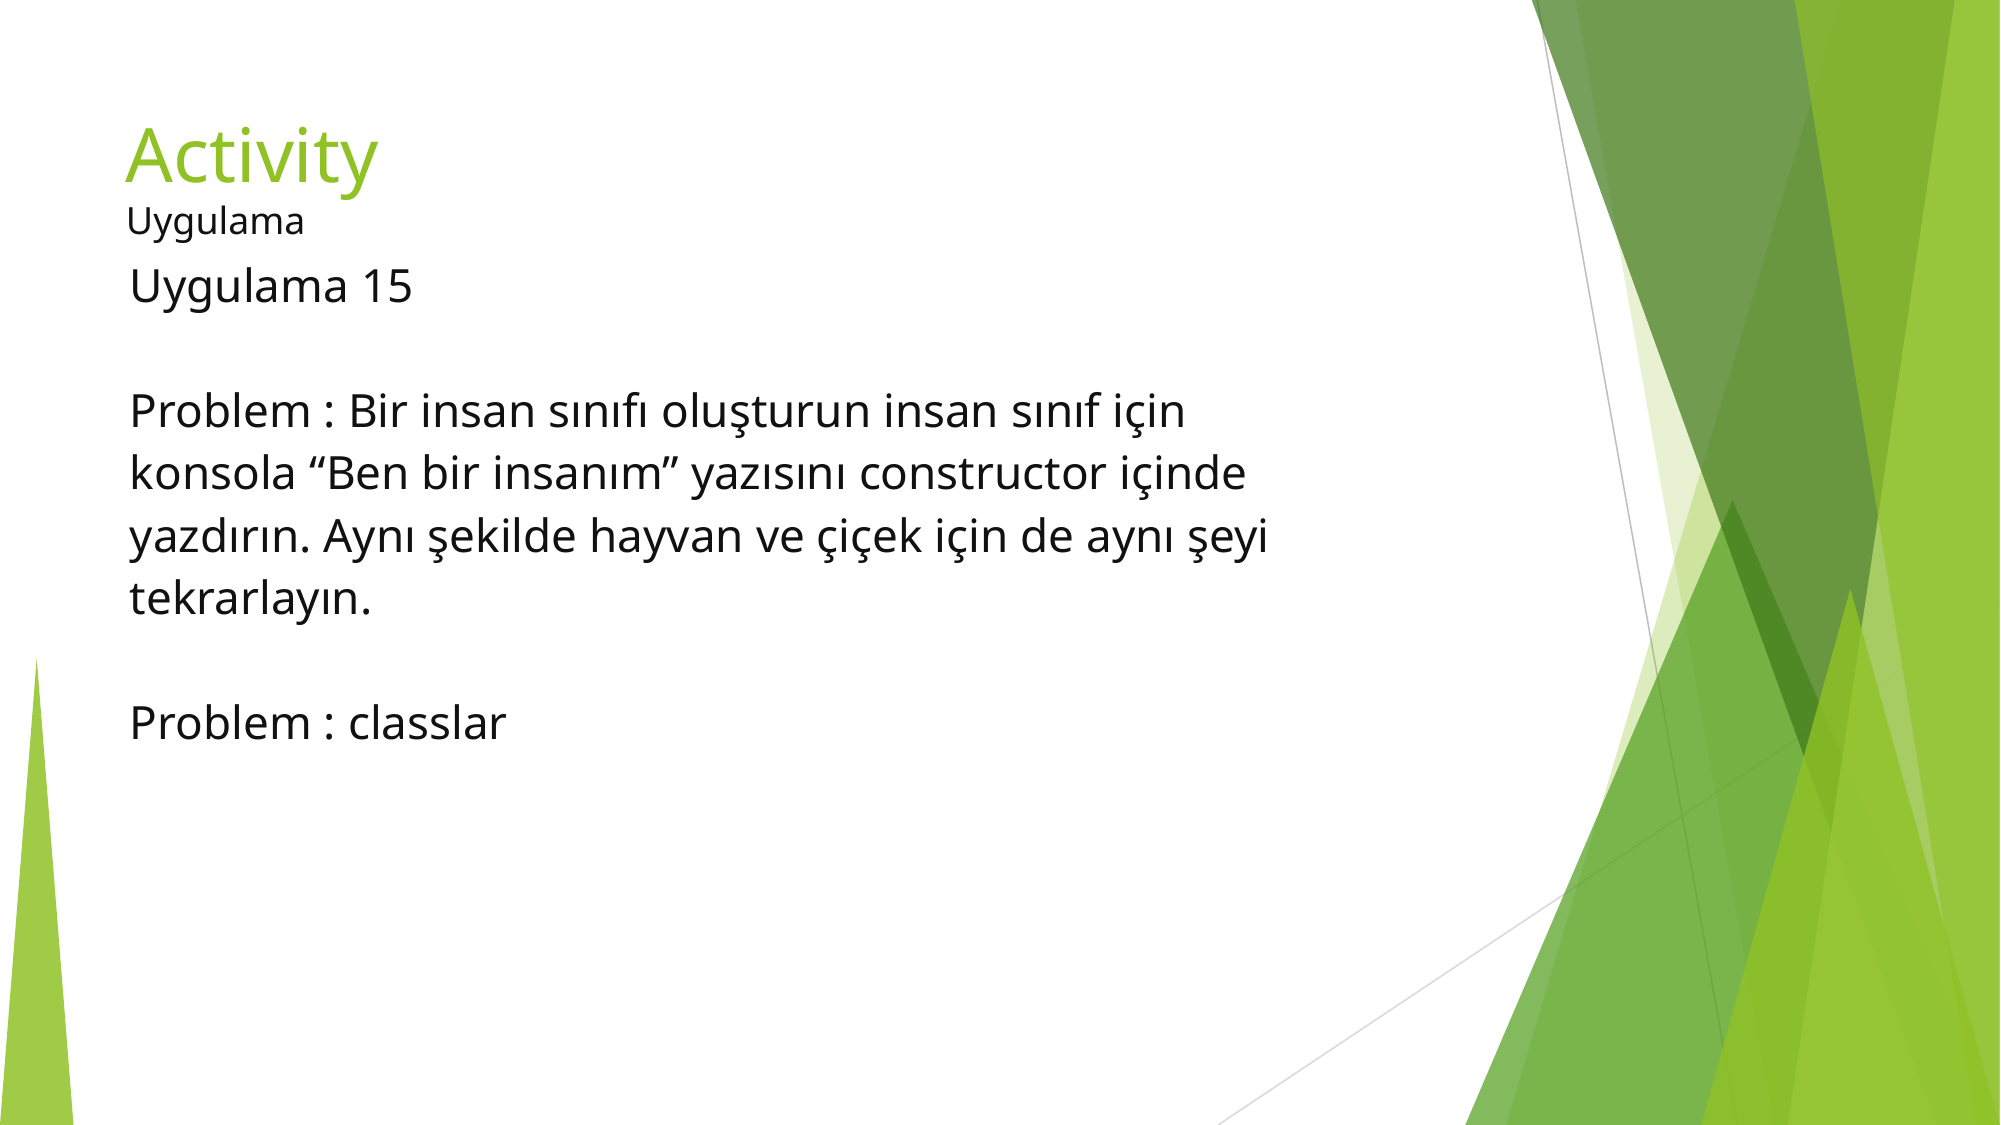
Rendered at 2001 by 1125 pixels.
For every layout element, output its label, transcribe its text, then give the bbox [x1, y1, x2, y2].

title Activity Uygulama [111, 99, 1522, 317]
text_box Uygulama 15 Problem : Bir insan sınıfı oluşturun insan sınıf için konsola “Ben bir insanım” yazısını constructor içinde yazdırın. Aynı şekilde hayvan ve çiçek için de aynı şeyi tekrarlayın. Problem : classlar [129, 283, 1335, 911]
